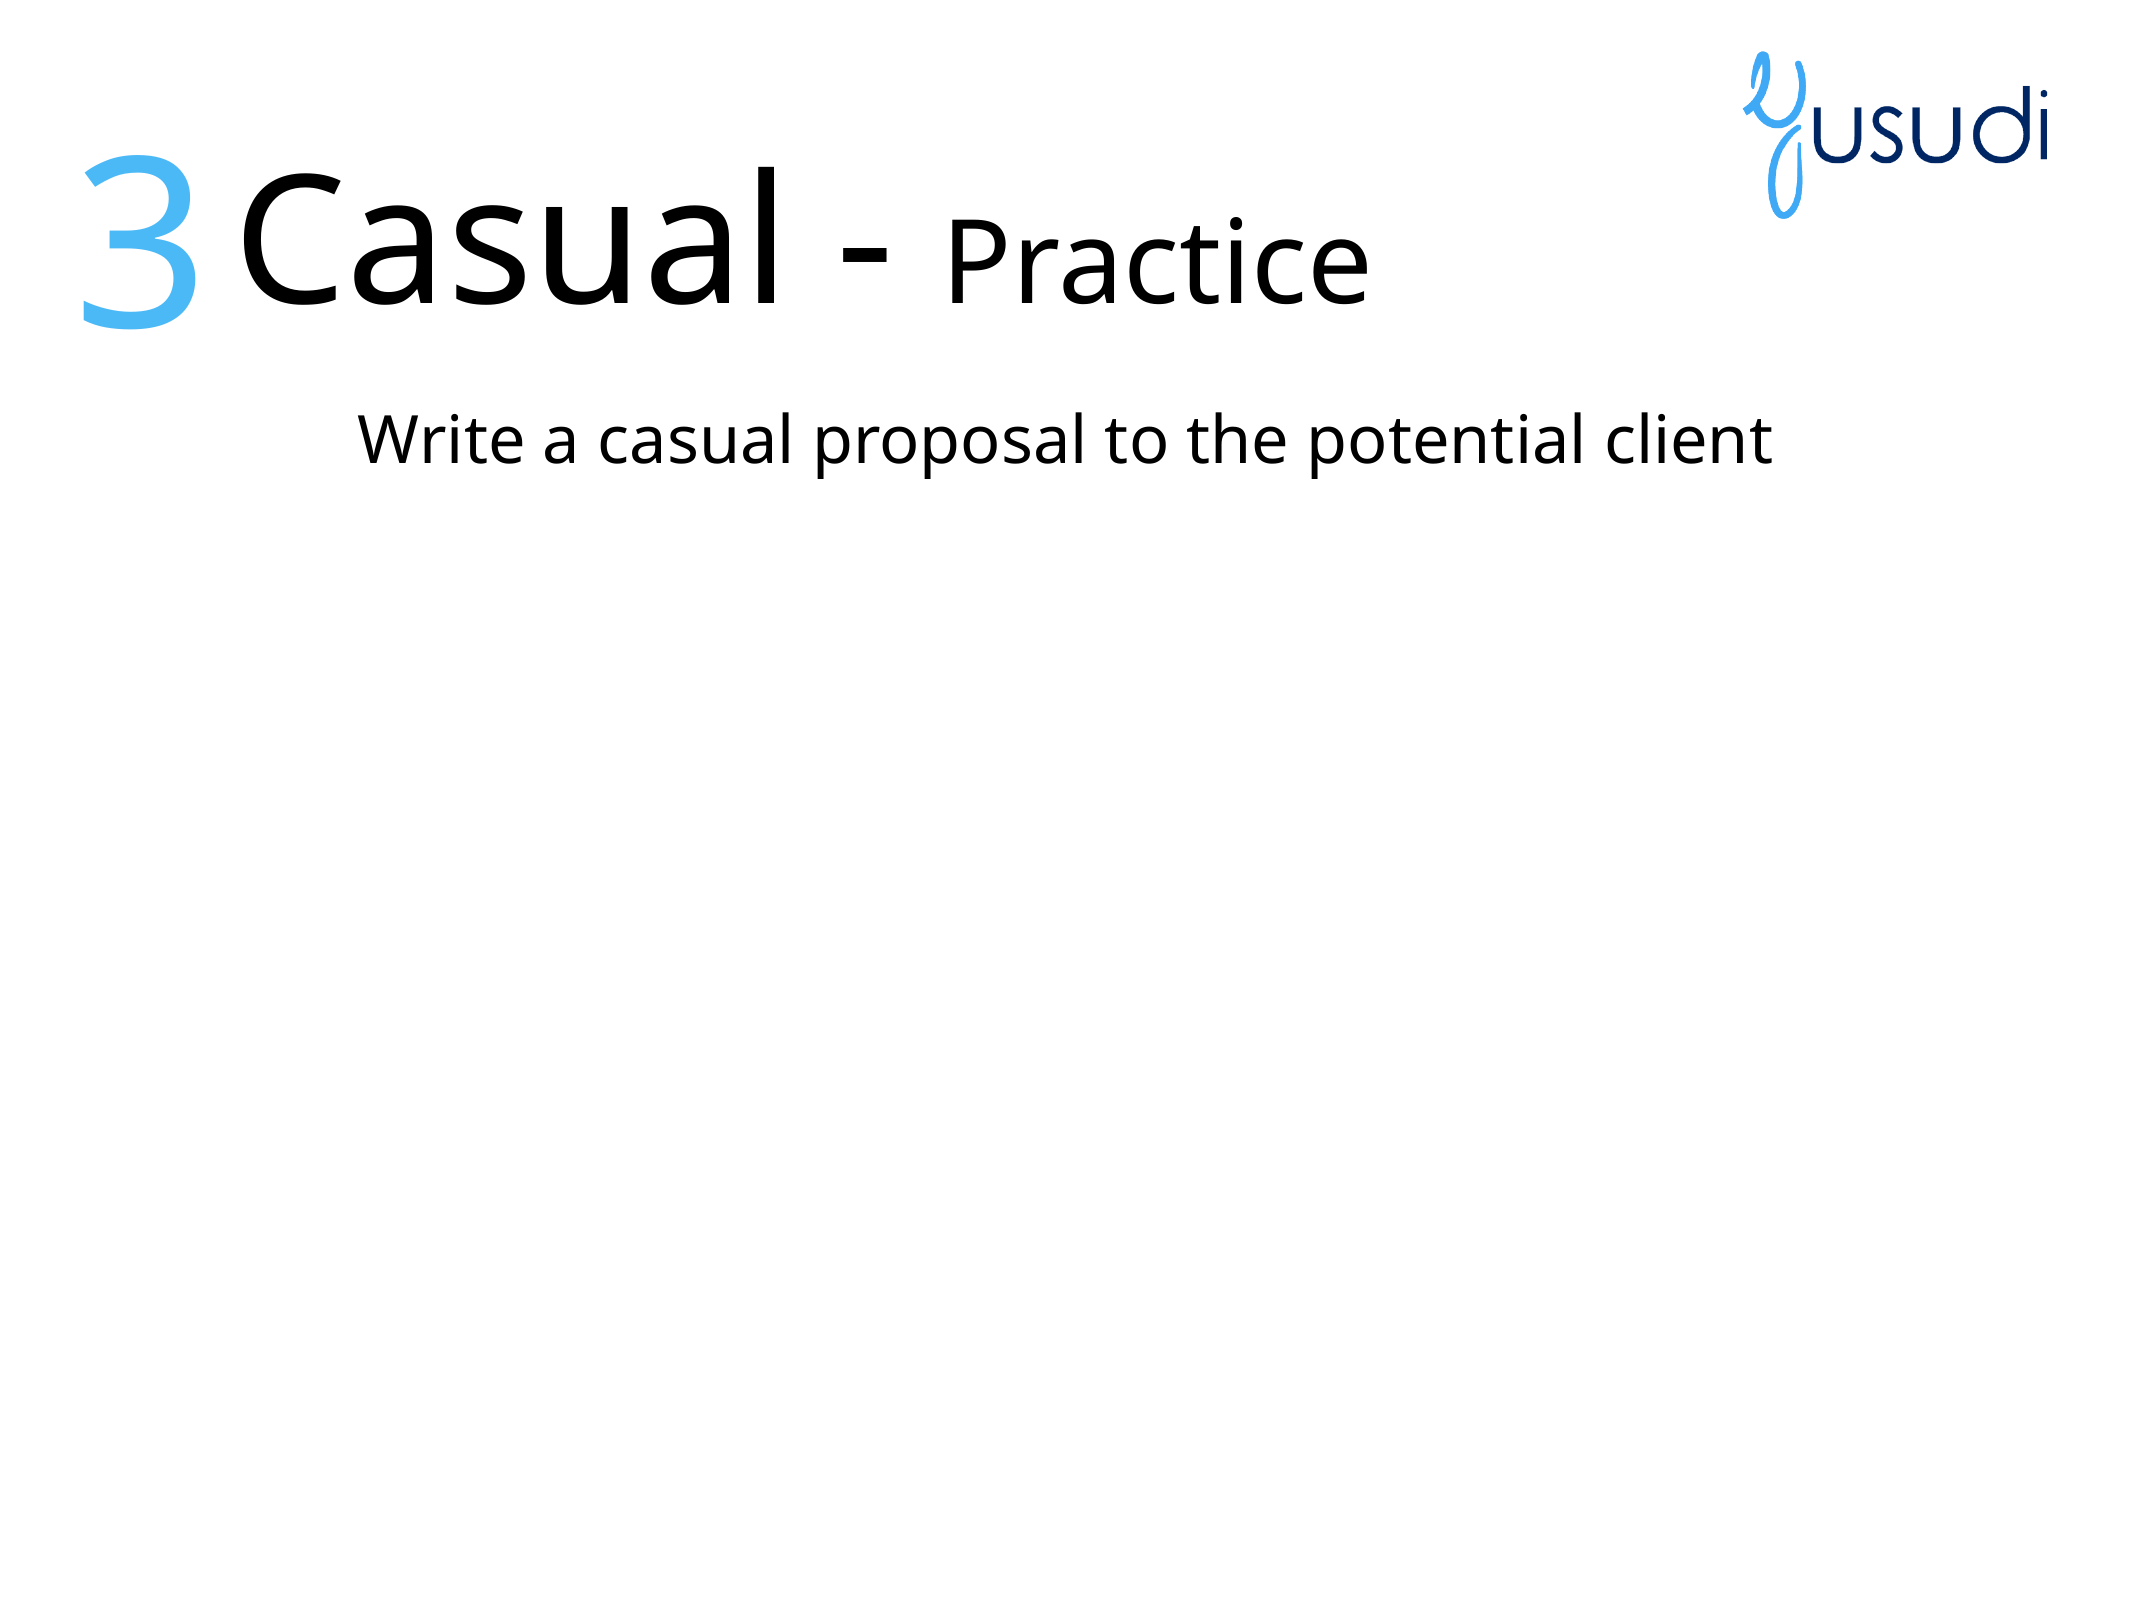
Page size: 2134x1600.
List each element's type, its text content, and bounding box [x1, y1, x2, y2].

picture [1740, 51, 2086, 219]
text_box Casual - Practice [225, 116, 1493, 349]
text_box 3 [65, 81, 218, 384]
text_box Write a casual proposal to the potential client [349, 388, 1784, 485]
